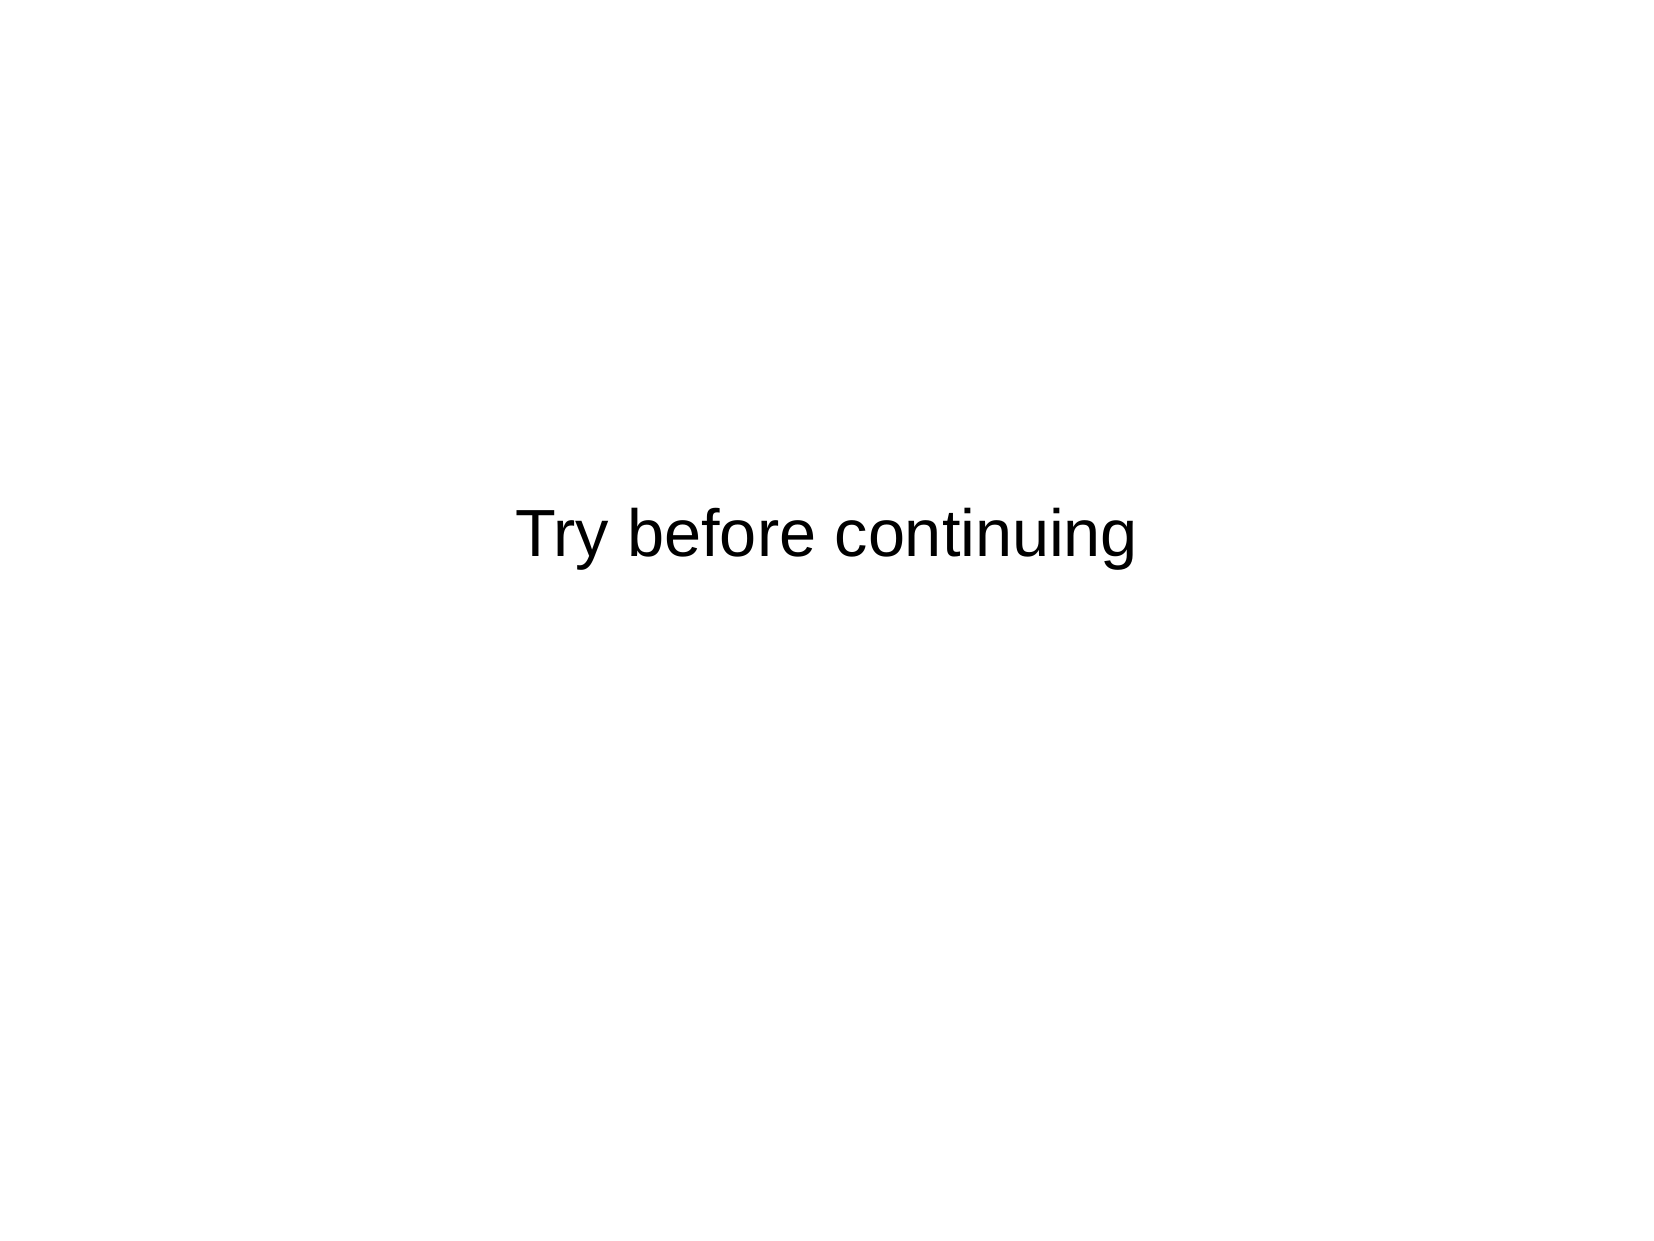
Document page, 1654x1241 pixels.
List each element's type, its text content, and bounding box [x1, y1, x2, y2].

text_box Try before continuing [82, 49, 1571, 1010]
